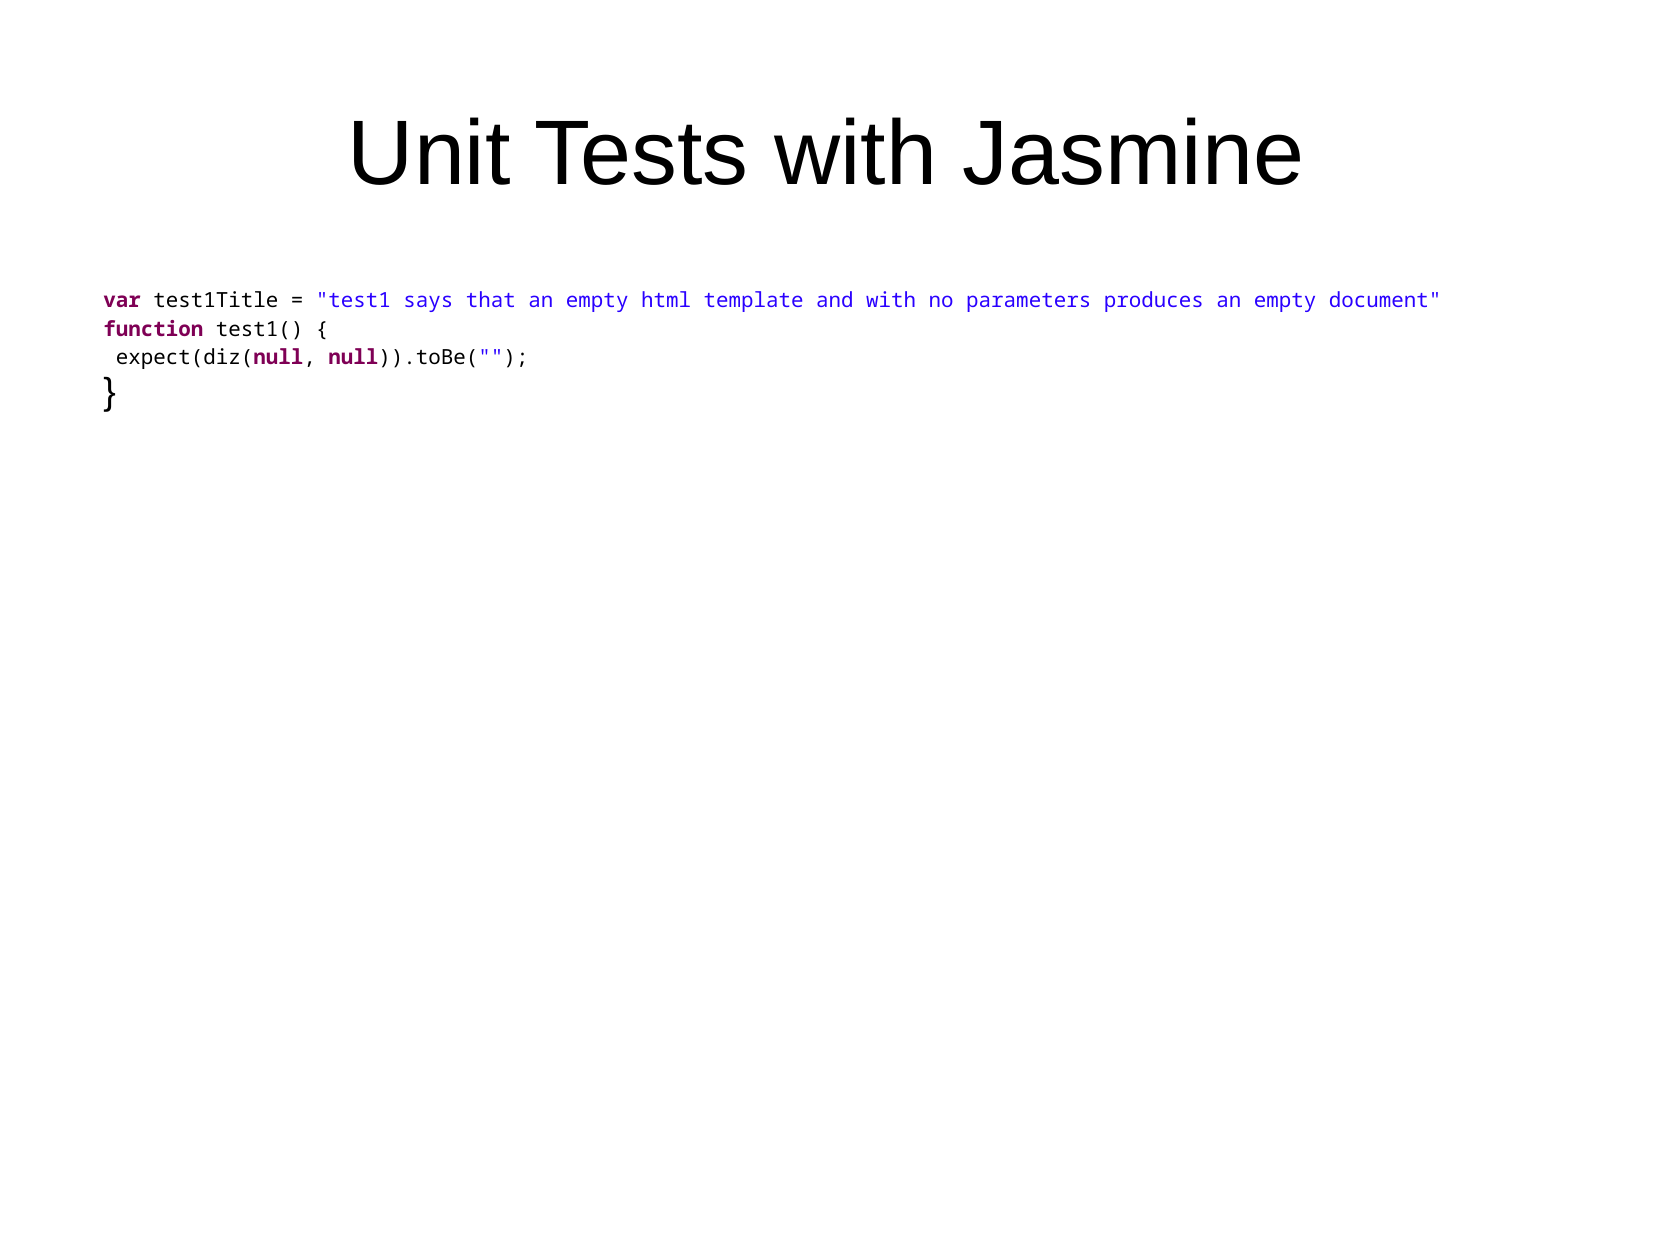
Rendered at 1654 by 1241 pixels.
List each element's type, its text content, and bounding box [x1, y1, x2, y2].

text_box var test1Title = "test1 says that an empty html template and with no parameters produces an empty document" function test1() { expect(diz(null, null)).toBe(""); } [88, 236, 1595, 408]
title Unit Tests with Jasmine [82, 49, 1571, 257]
